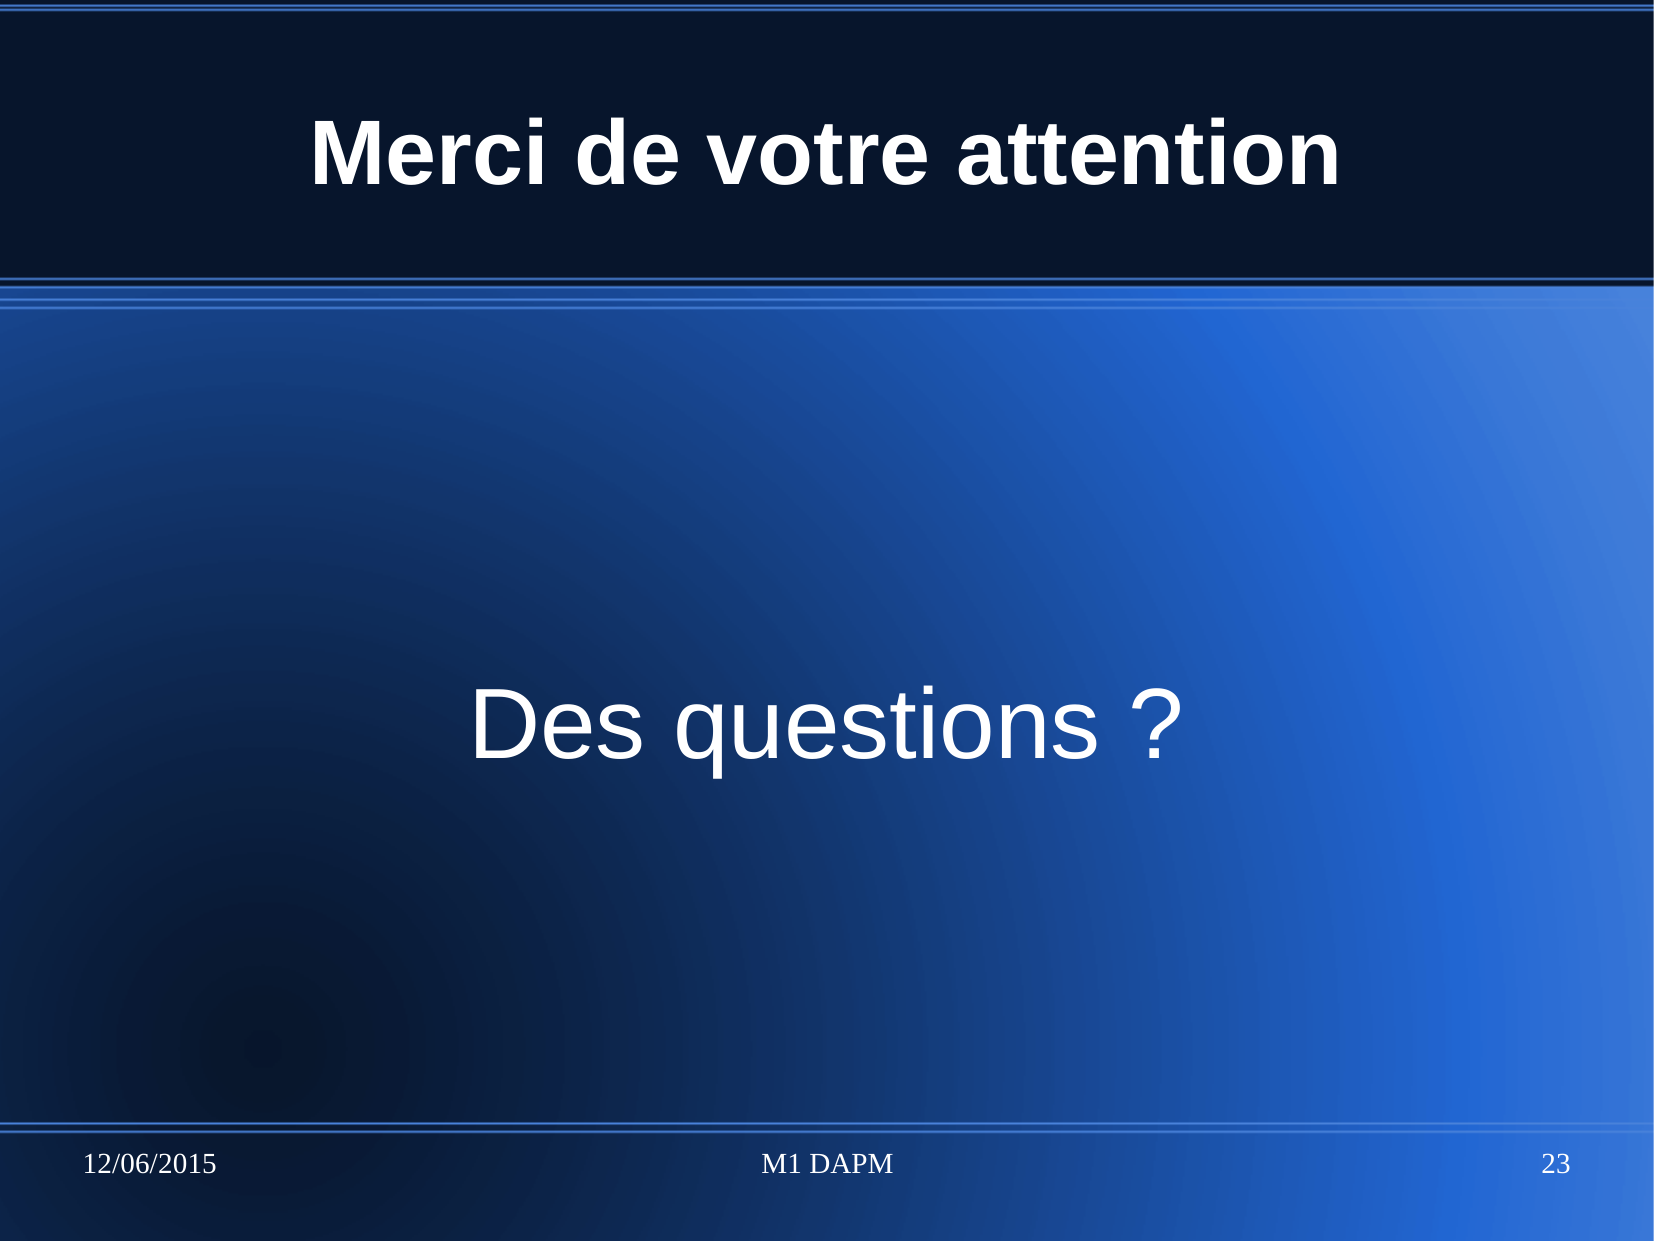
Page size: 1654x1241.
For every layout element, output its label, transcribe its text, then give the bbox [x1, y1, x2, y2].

title Merci de votre attention [82, 49, 1571, 257]
list Des questions ? [82, 355, 1571, 1075]
picture [0, 0, 1654, 1241]
